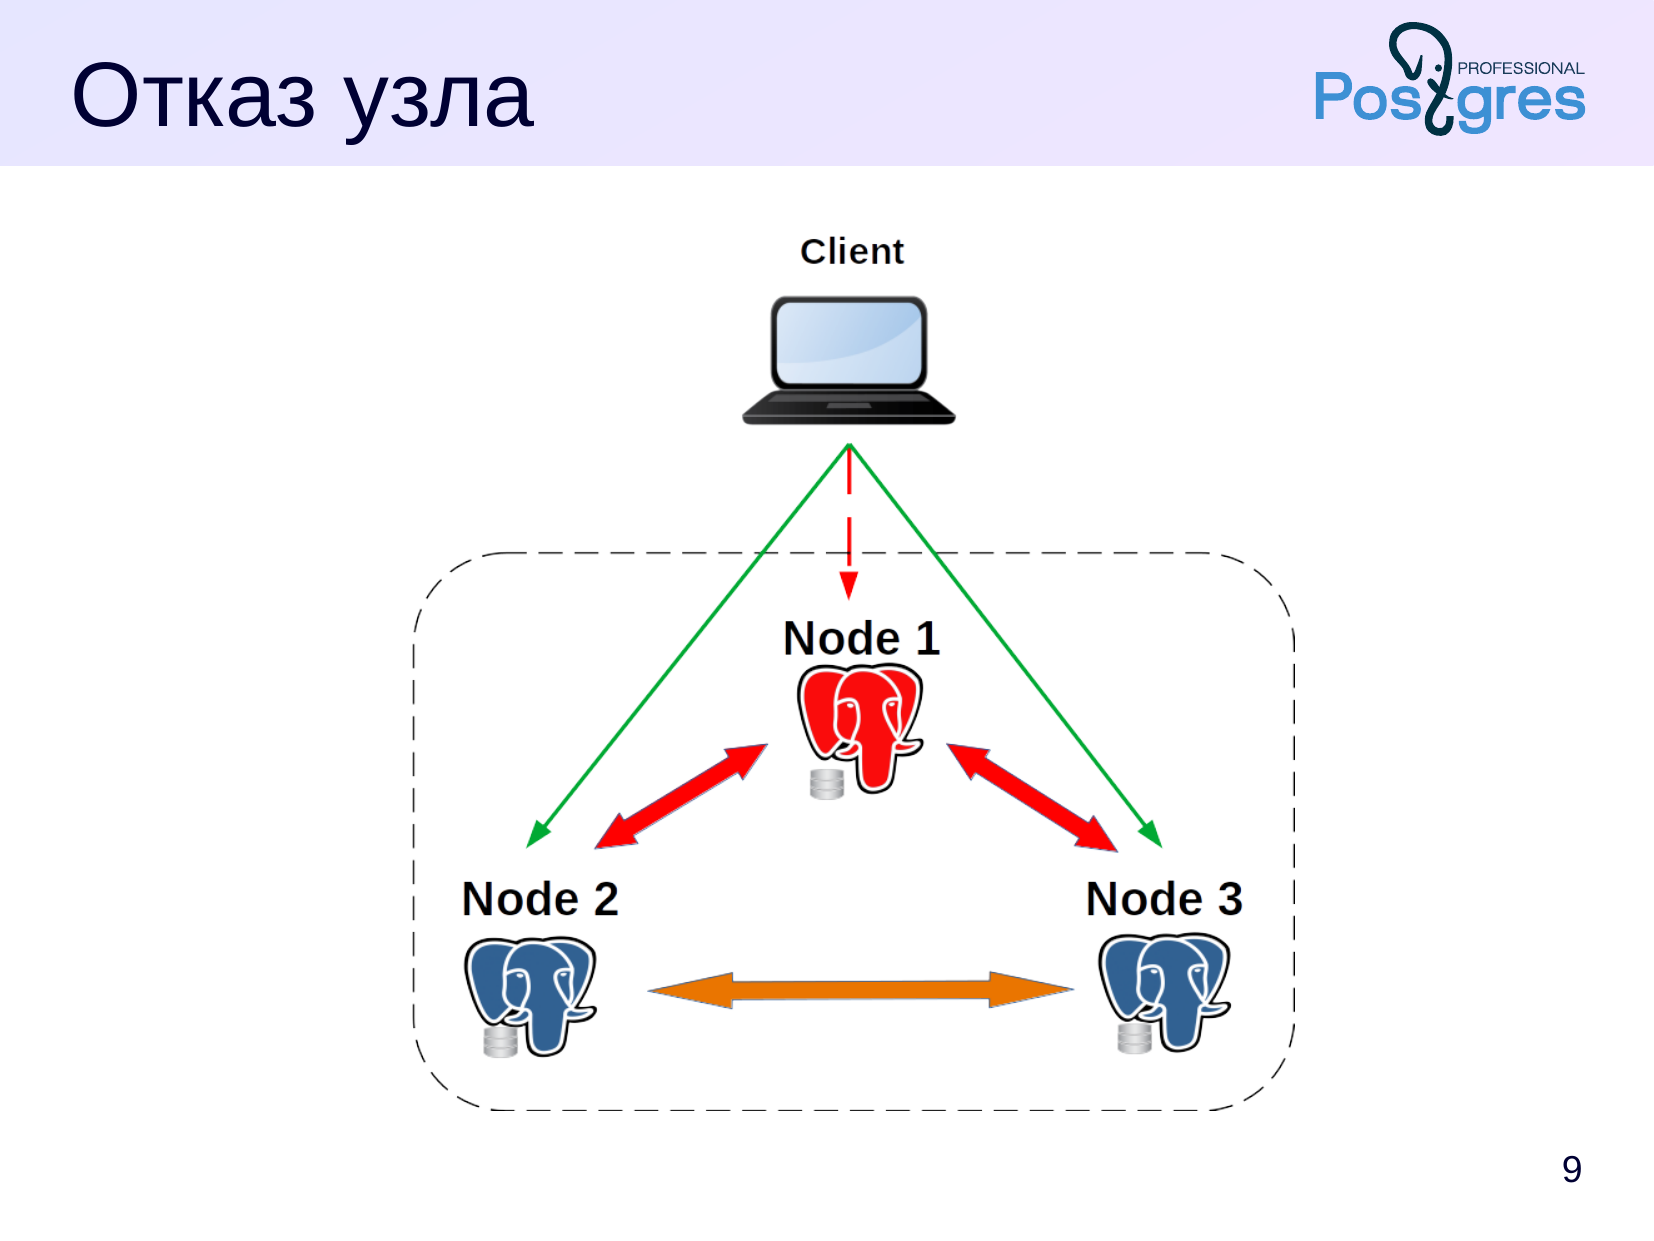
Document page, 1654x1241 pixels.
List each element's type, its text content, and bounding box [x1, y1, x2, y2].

title Отказ узла [70, 43, 1241, 147]
picture [412, 224, 1295, 1111]
